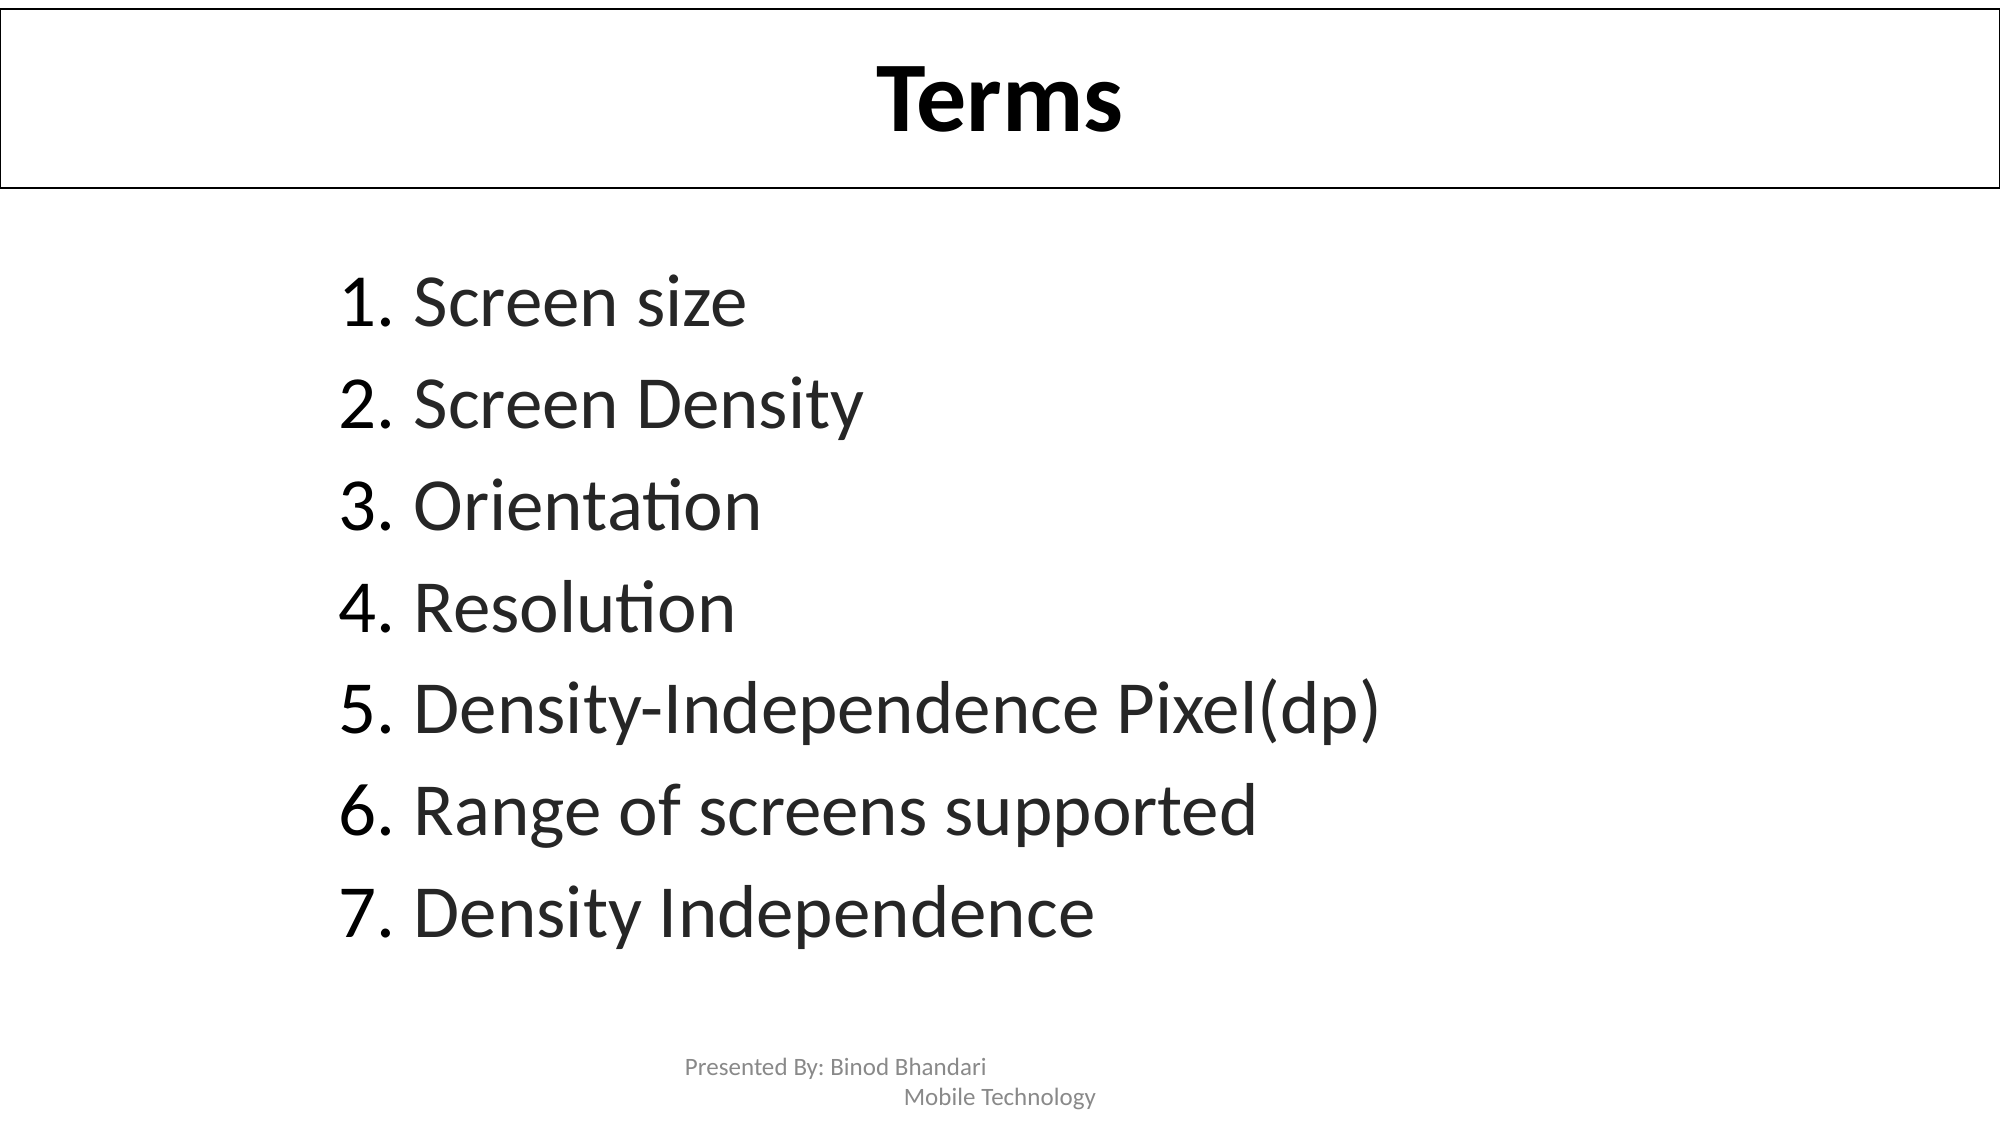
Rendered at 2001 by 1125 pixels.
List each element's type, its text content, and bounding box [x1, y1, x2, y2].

subtitle Screen size Screen Density Orientation Resolution Density-Independence Pixel(dp) Range of screens supported Density Independence [323, 254, 1673, 1045]
title Terms [0, 9, 2000, 189]
text_box Presented By: Binod Bhandari Mobile Technology [662, 1042, 1338, 1103]
